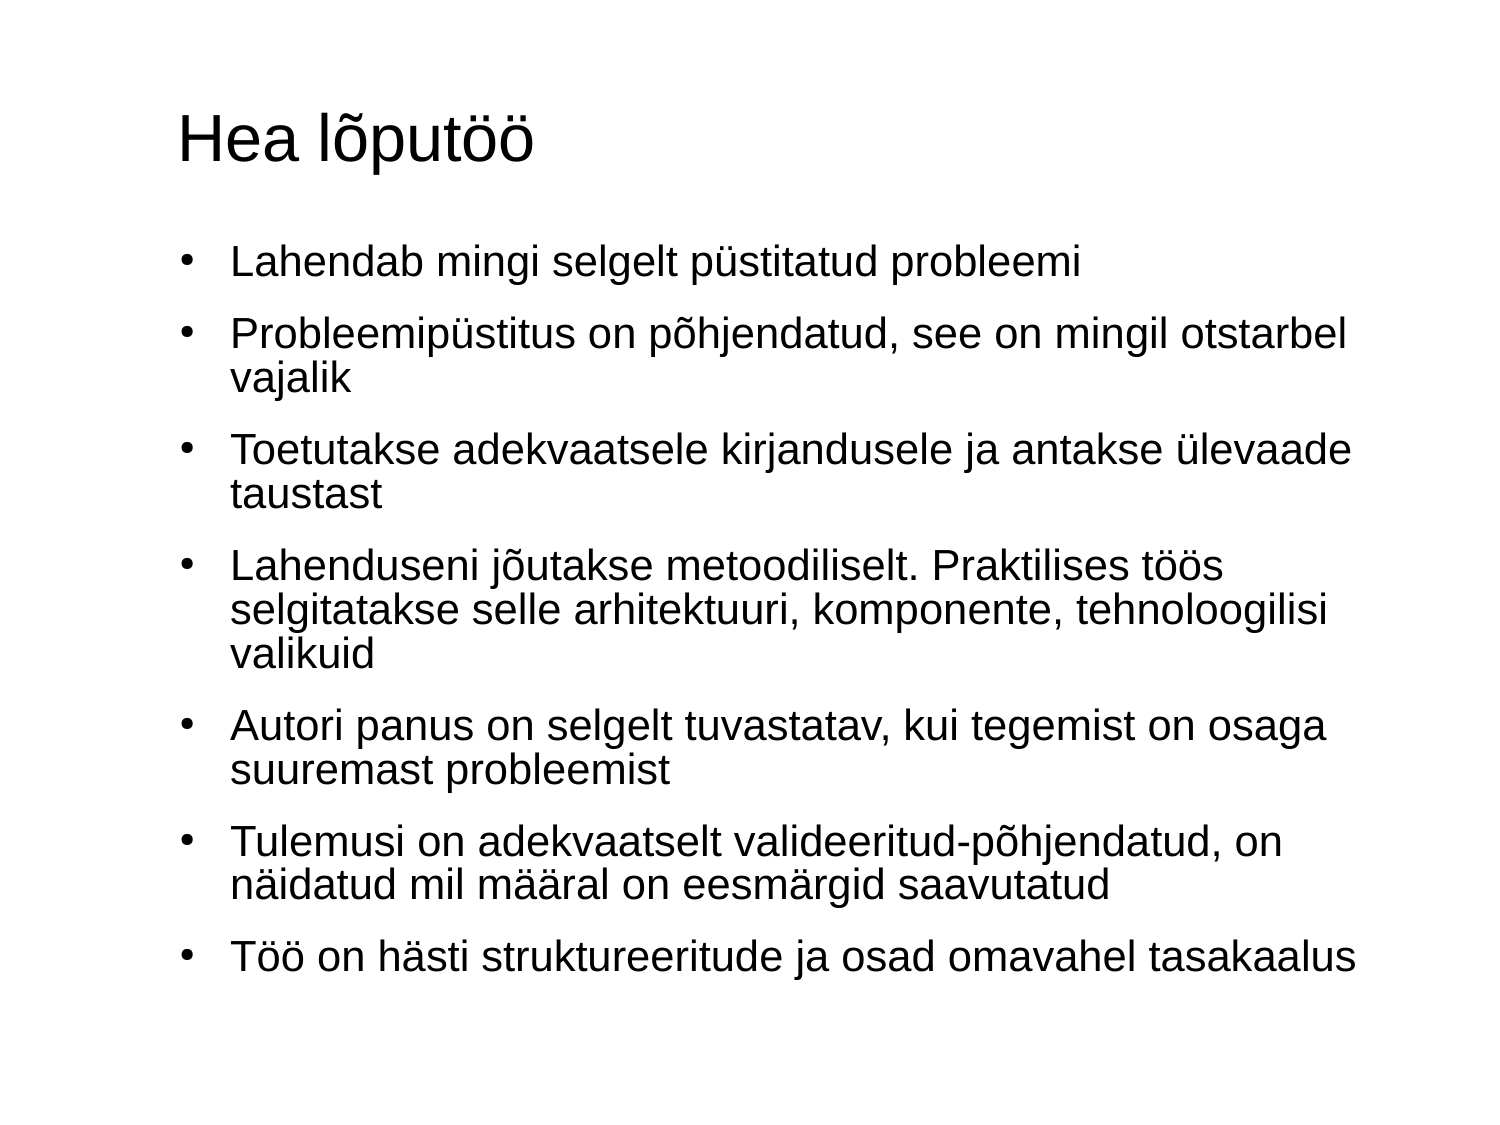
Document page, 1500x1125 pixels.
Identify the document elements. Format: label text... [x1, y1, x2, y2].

title Hea lõputöö [177, 44, 1361, 233]
list Lahendab mingi selgelt püstitatud probleemi Probleemipüstitus on põhjendatud, see on mingil otstarbel vajalik Toetutakse adekvaatsele kirjandusele ja antakse ülevaade taustast Lahenduseni jõutakse metoodiliselt. Praktilises töös selgitatakse selle arhitektuuri, komponente, tehnoloogilisi valikuid Autori panus on selgelt tuvastatav, kui tegemist on osaga suuremast probleemist Tulemusi on adekvaatselt valideeritud-põhjendatud, on näidatud mil määral on eesmärgid saavutatud Töö on hästi struktureeritude ja osad omavahel tasakaalus [162, 241, 1359, 1028]
